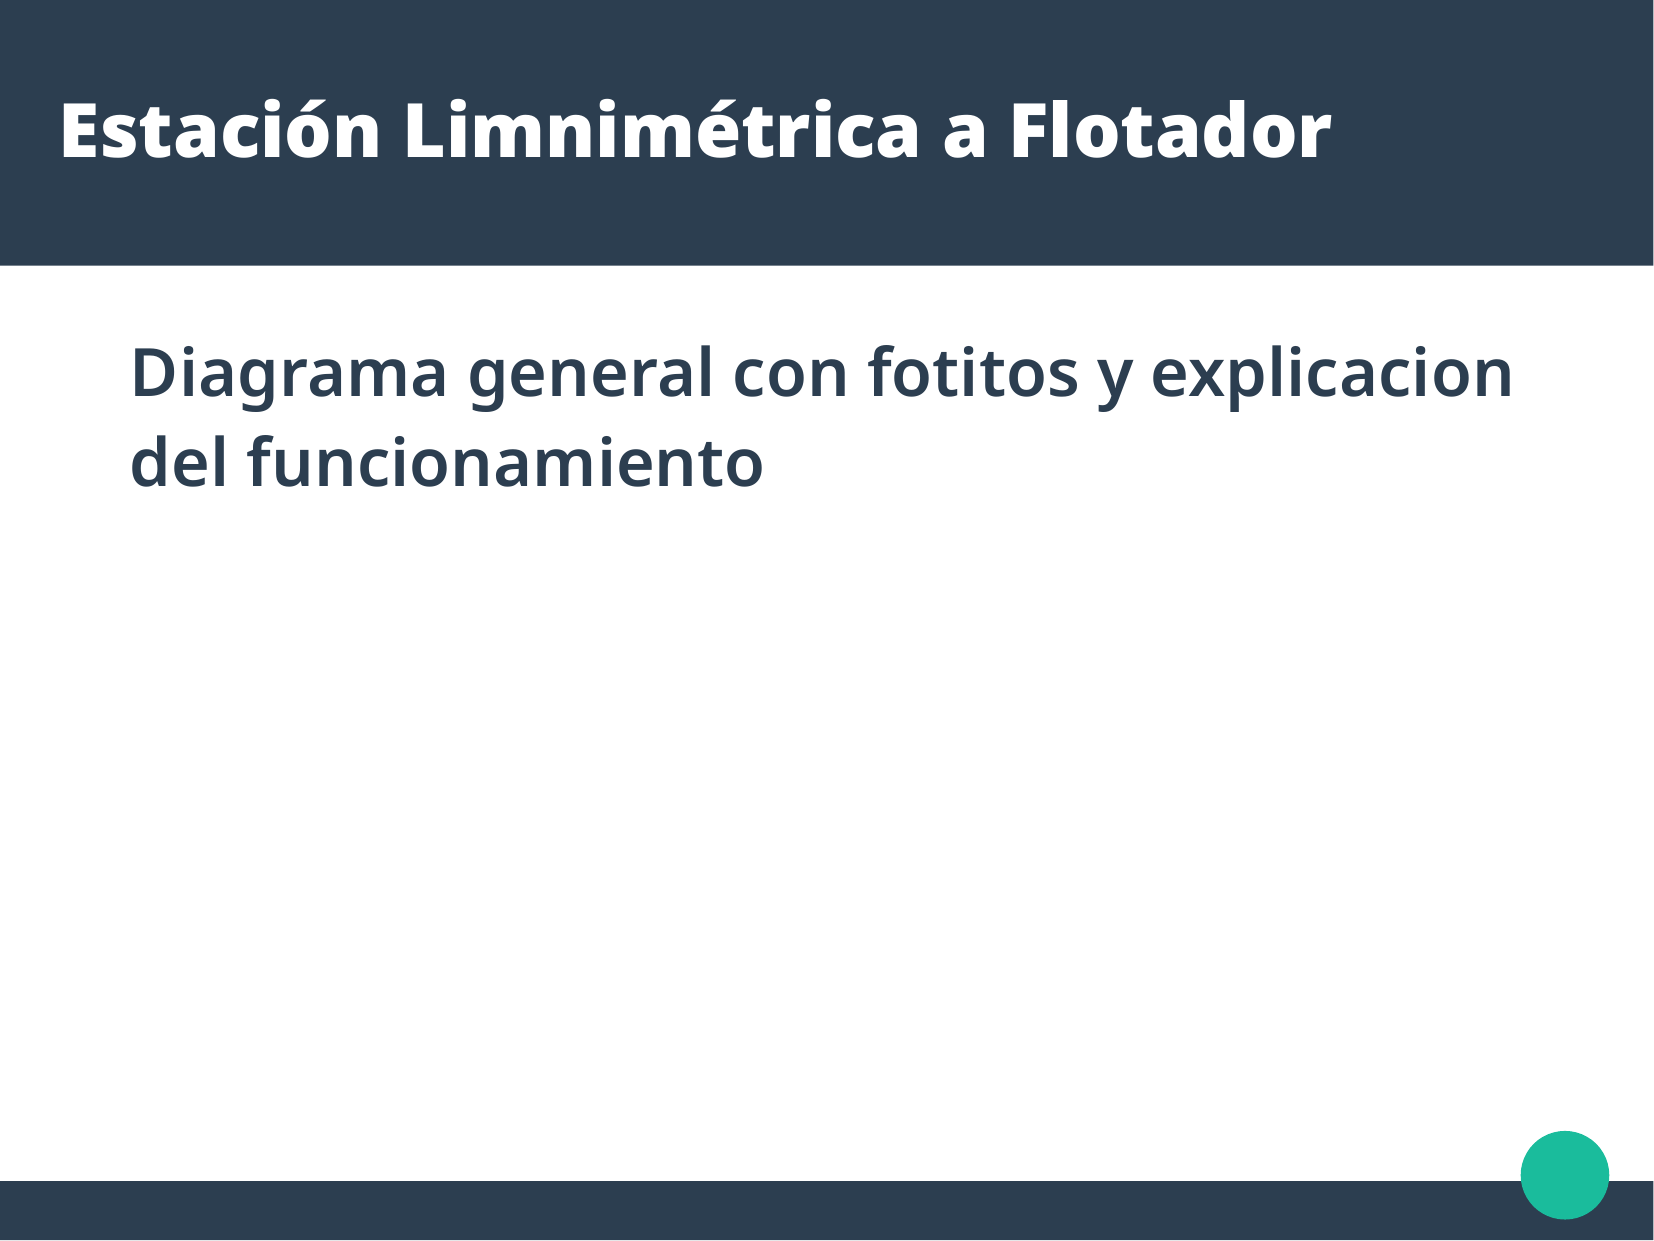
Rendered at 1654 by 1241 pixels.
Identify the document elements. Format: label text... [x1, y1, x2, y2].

title Estación Limnimétrica a Flotador [59, 49, 1595, 207]
list Diagrama general con fotitos y explicacion del funcionamiento [59, 324, 1595, 1152]
